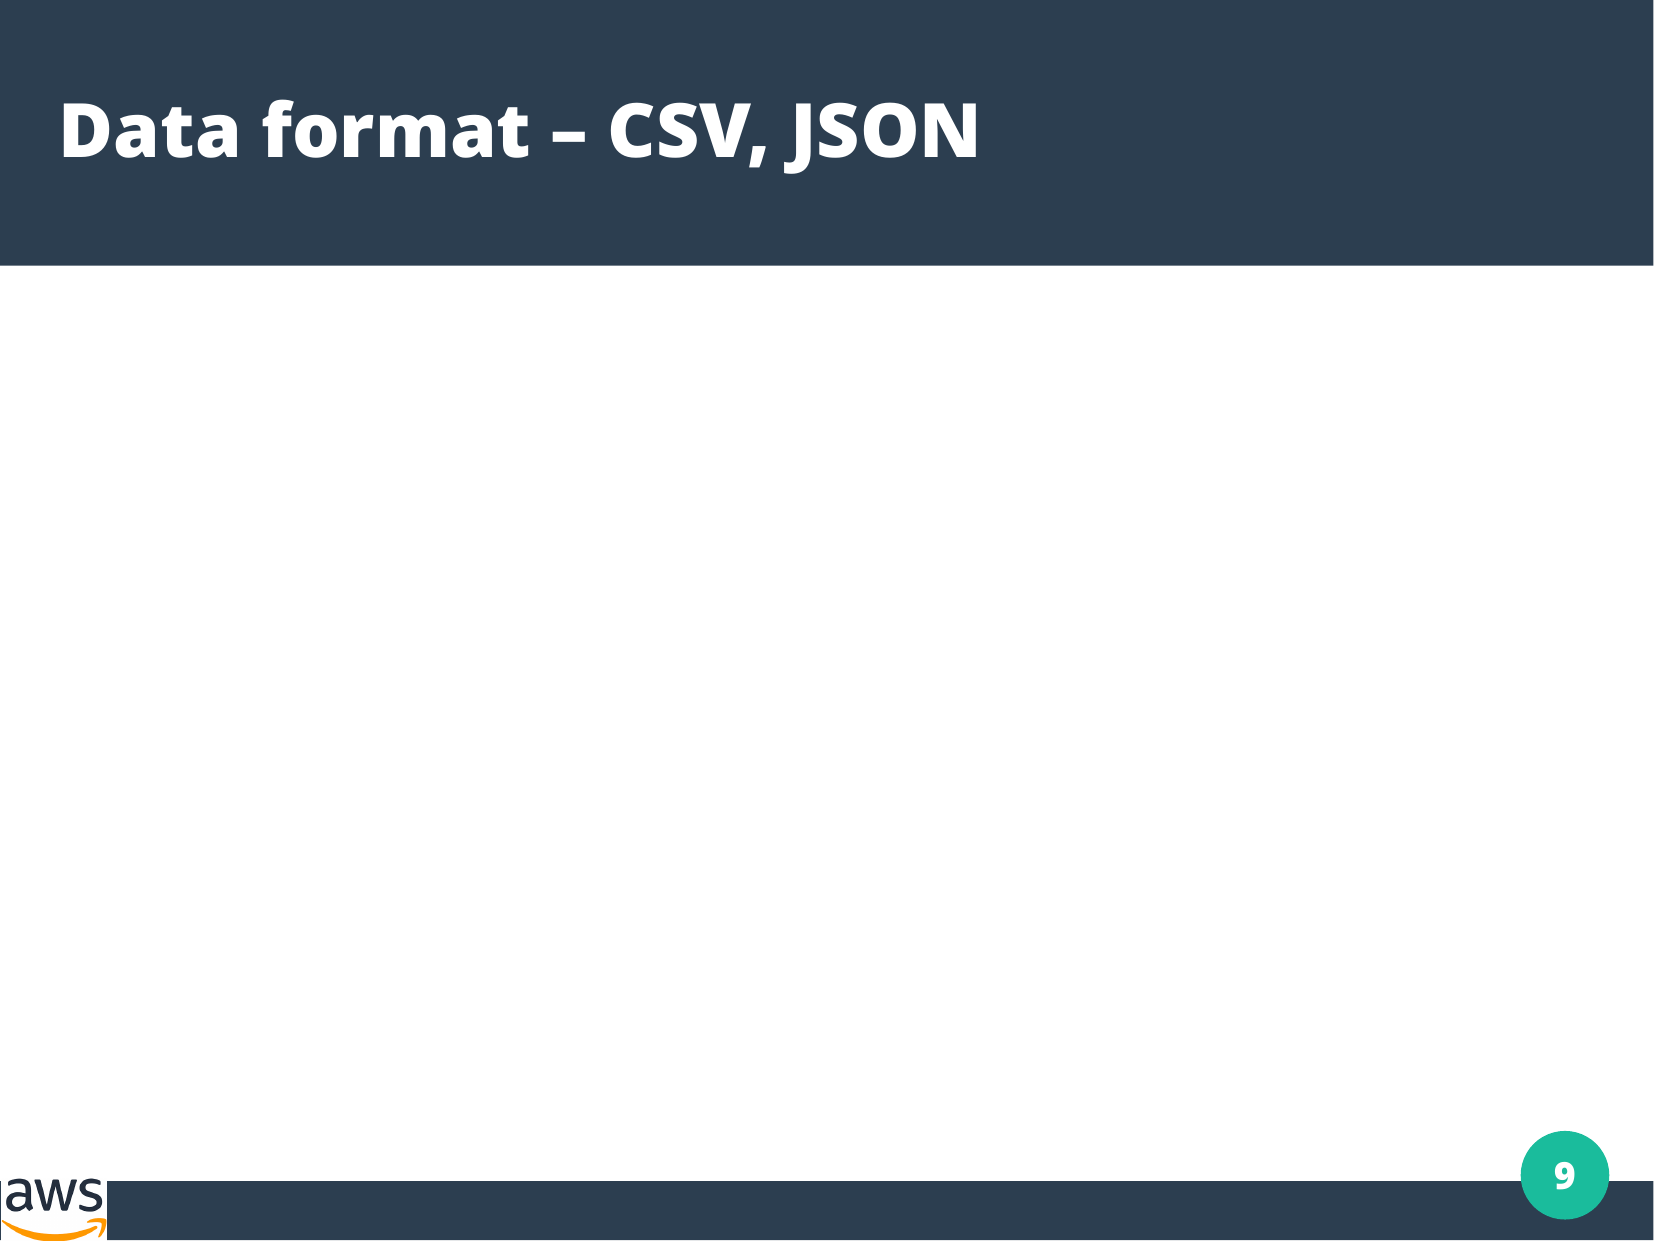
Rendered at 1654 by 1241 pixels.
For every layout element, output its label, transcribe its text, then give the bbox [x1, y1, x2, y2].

title Data format – CSV, JSON [59, 49, 1595, 207]
picture [1, 1178, 107, 1241]
